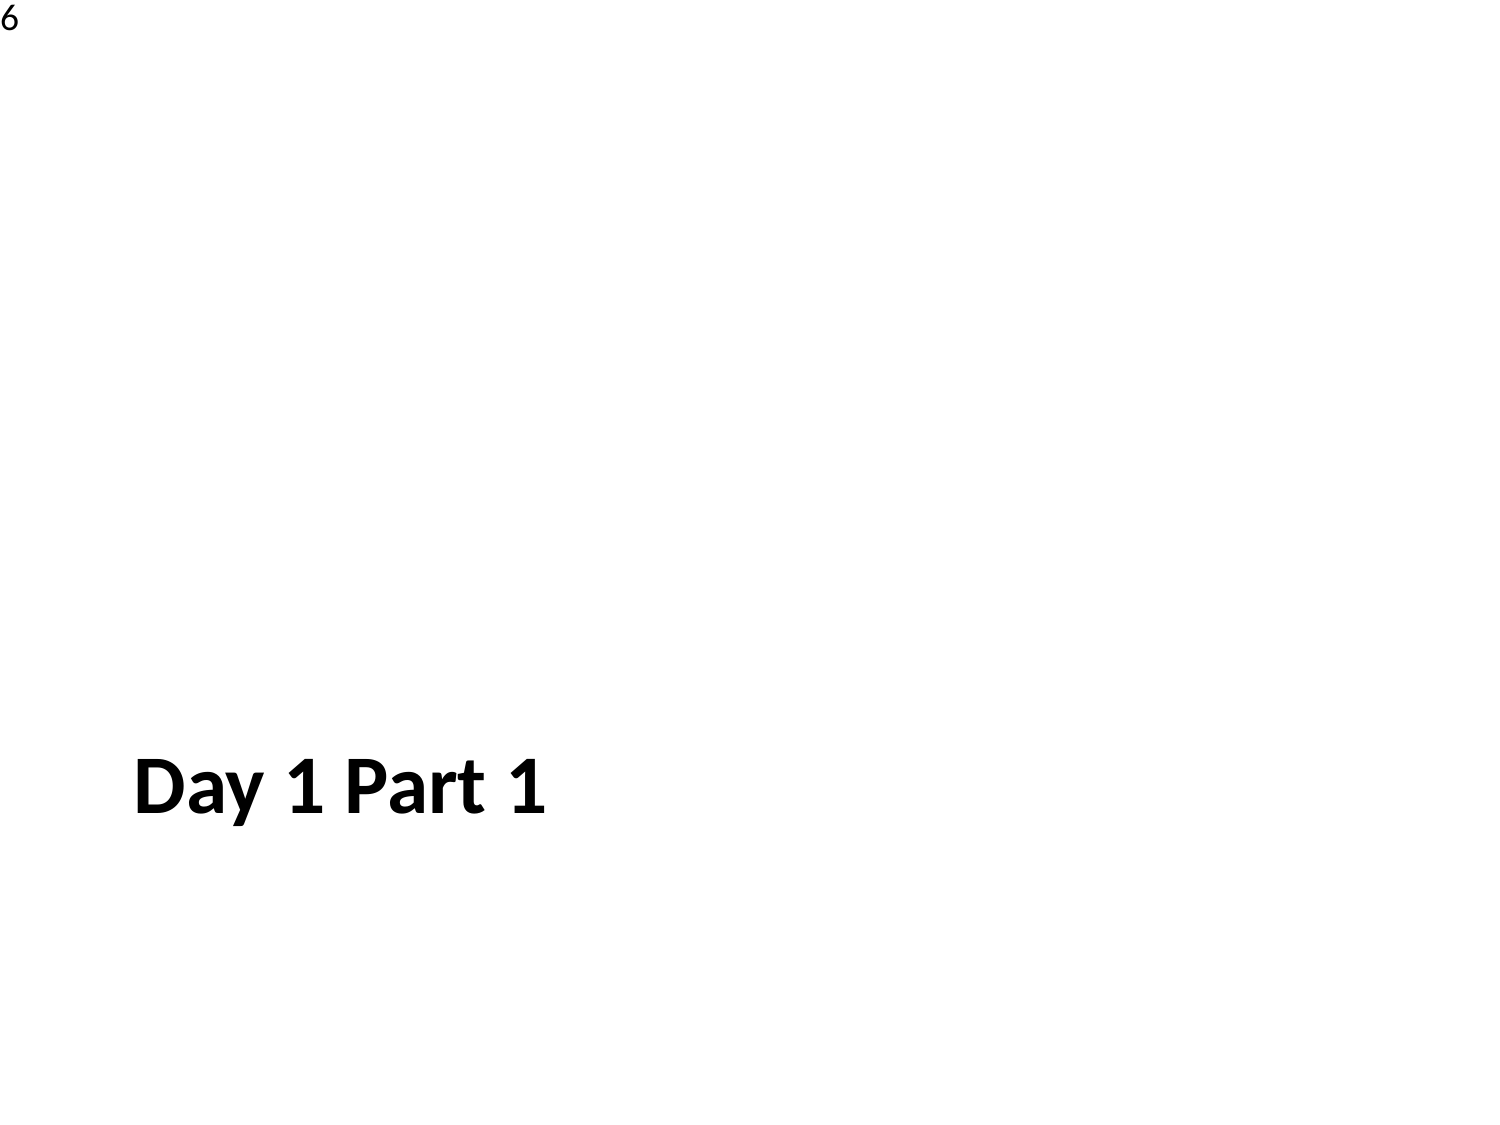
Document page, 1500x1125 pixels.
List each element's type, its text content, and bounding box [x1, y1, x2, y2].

title Day 1 Part 1 [118, 722, 1394, 947]
